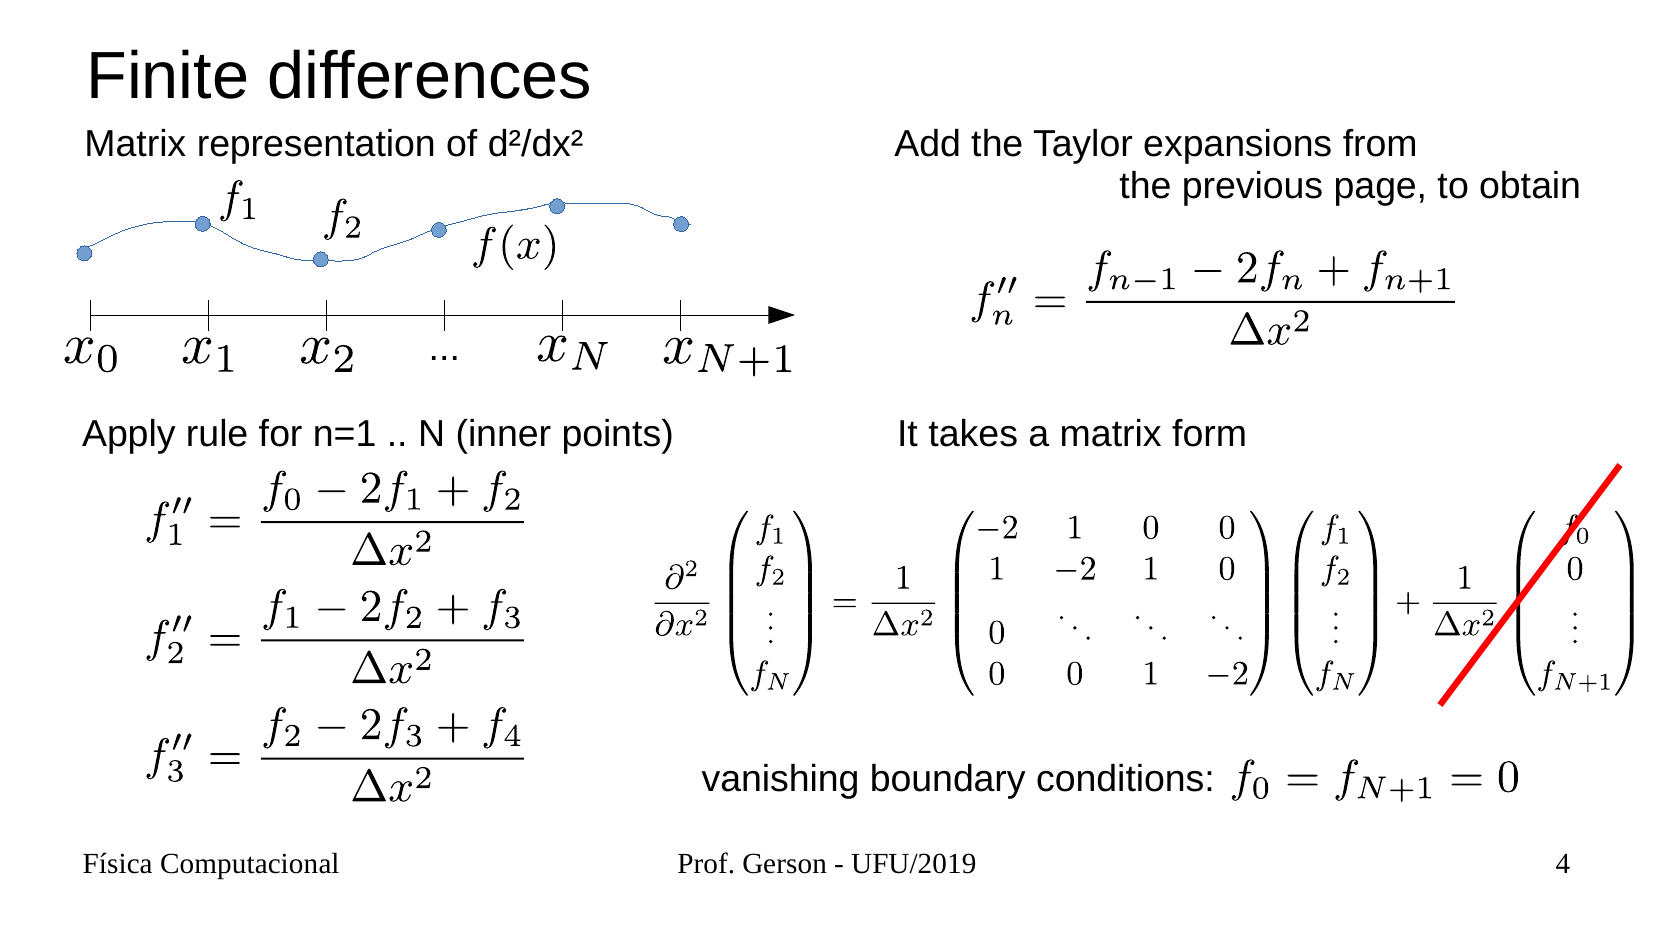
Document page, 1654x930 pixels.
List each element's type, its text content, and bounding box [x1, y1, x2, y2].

picture [60, 335, 119, 375]
text_box [549, 198, 565, 214]
text_box [76, 245, 92, 261]
text_box Finite differences [71, 31, 1203, 124]
picture [178, 335, 236, 374]
text_box [195, 216, 211, 232]
picture [142, 468, 526, 568]
text_box Add the Taylor expansions from the previous page, to obtain [879, 115, 1597, 214]
text_box ... [414, 319, 476, 376]
text_box It takes a matrix form [882, 405, 1263, 463]
picture [217, 180, 256, 222]
text_box [431, 222, 447, 238]
picture [659, 335, 794, 379]
picture [535, 335, 609, 370]
picture [470, 224, 556, 270]
picture [969, 250, 1456, 345]
picture [1230, 759, 1519, 803]
text_box Matrix representation of d²/dx² [69, 114, 820, 172]
picture [1451, 509, 1636, 697]
picture [142, 705, 526, 804]
text_box [673, 216, 689, 232]
text_box [313, 251, 329, 267]
text_box Apply rule for n=1 .. N (inner points) [67, 405, 690, 463]
picture [296, 335, 355, 375]
picture [142, 587, 526, 686]
picture [321, 198, 361, 241]
text_box vanishing boundary conditions: [686, 750, 1230, 807]
picture [653, 509, 1582, 697]
